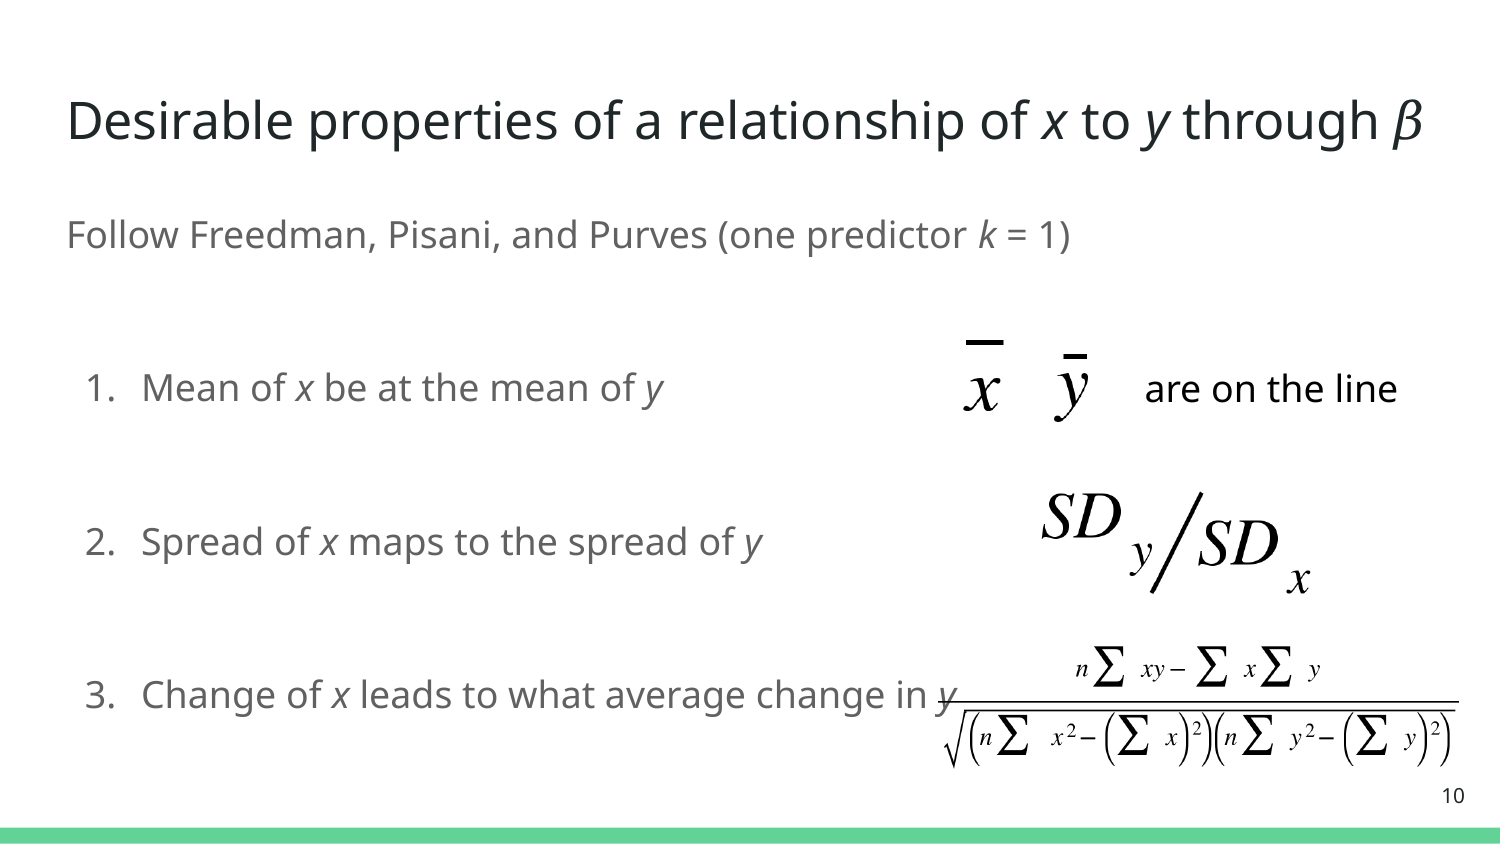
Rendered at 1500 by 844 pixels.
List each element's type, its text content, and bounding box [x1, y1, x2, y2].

list Follow Freedman, Pisani, and Purves (one predictor k = 1) Mean of x be at the mean of y Spread of x maps to the spread of y Change of x leads to what average change in y [51, 189, 1449, 750]
picture [935, 646, 1462, 769]
picture [1040, 491, 1329, 594]
picture [1054, 354, 1094, 422]
title Desirable properties of a relationship of x to y through 𝛽 [51, 72, 1449, 167]
picture [963, 340, 1004, 411]
text_box are on the line [1129, 350, 1437, 426]
slide_number <number> [1389, 764, 1480, 830]
